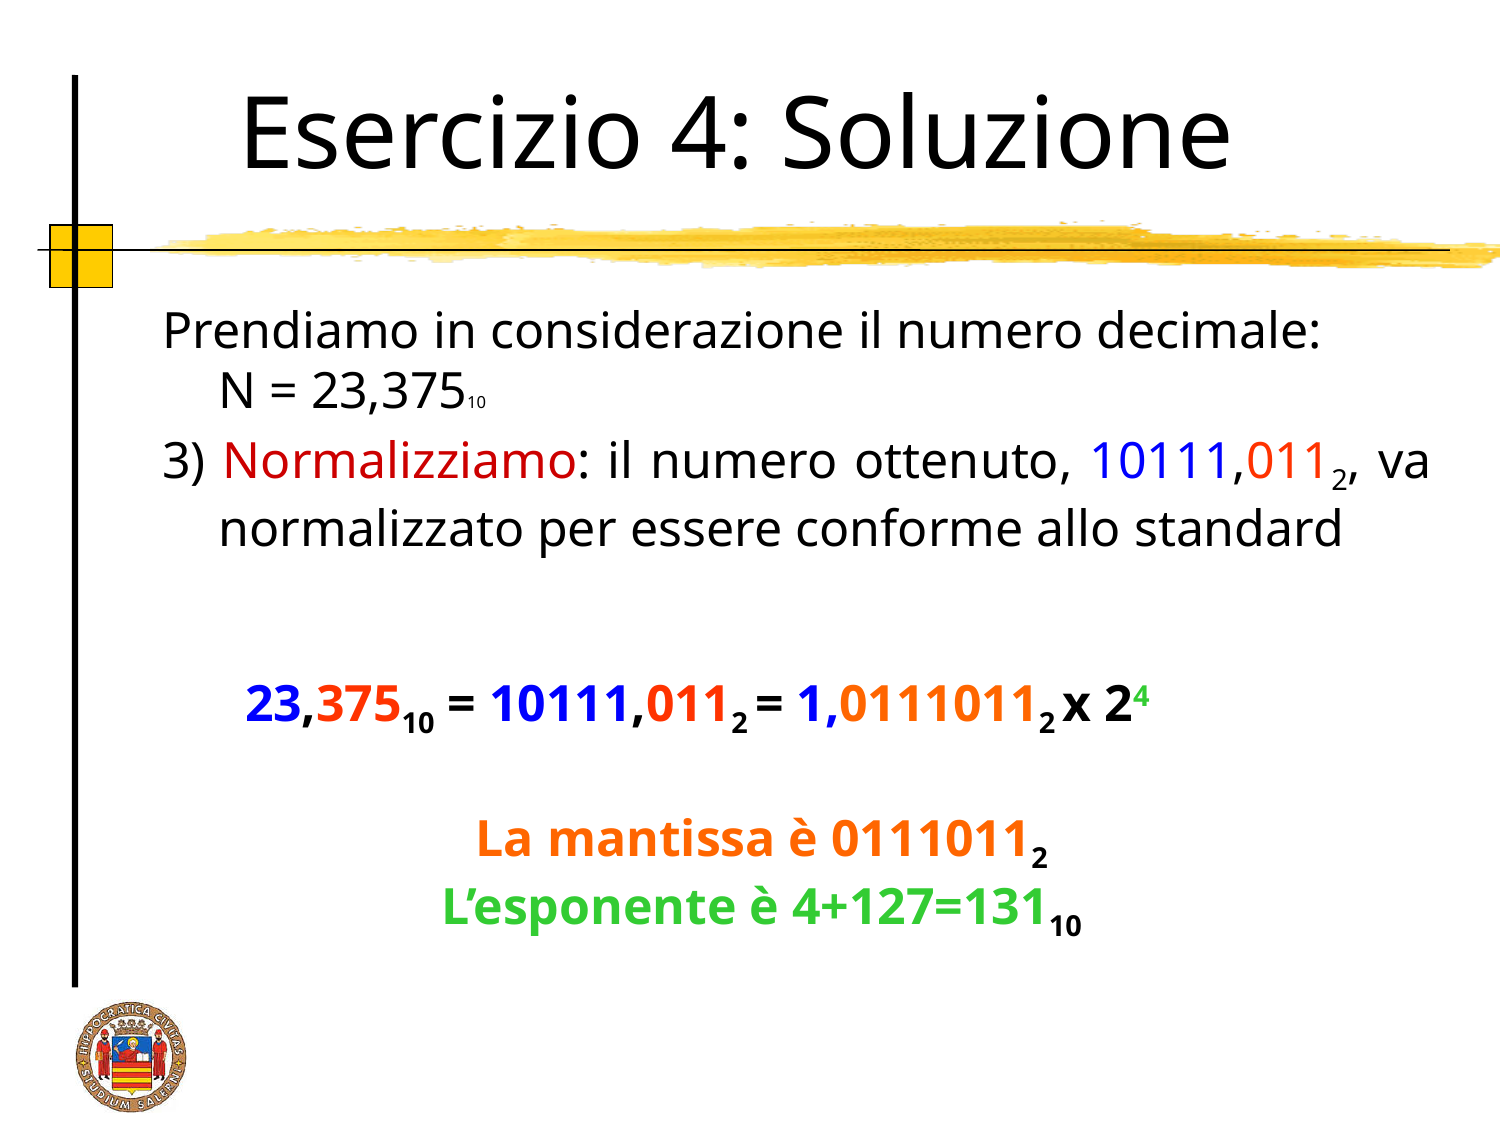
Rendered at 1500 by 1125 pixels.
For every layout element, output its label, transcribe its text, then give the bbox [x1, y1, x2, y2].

picture [75, 999, 187, 1113]
picture [150, 215, 1500, 279]
title Esercizio 4: Soluzione [99, 96, 1400, 197]
list Prendiamo in considerazione il numero decimale: N = 23,37510 3) Normalizziamo: il numero ottenuto, 10111,0112, va normalizzato per essere conforme allo standard [147, 290, 1447, 540]
text_box La mantissa è 01110112 L’esponente è 4+127=13110 [182, 798, 1341, 951]
text_box 23,37510 = 10111,0112 = 1,01110112 x 24 [230, 663, 1388, 747]
